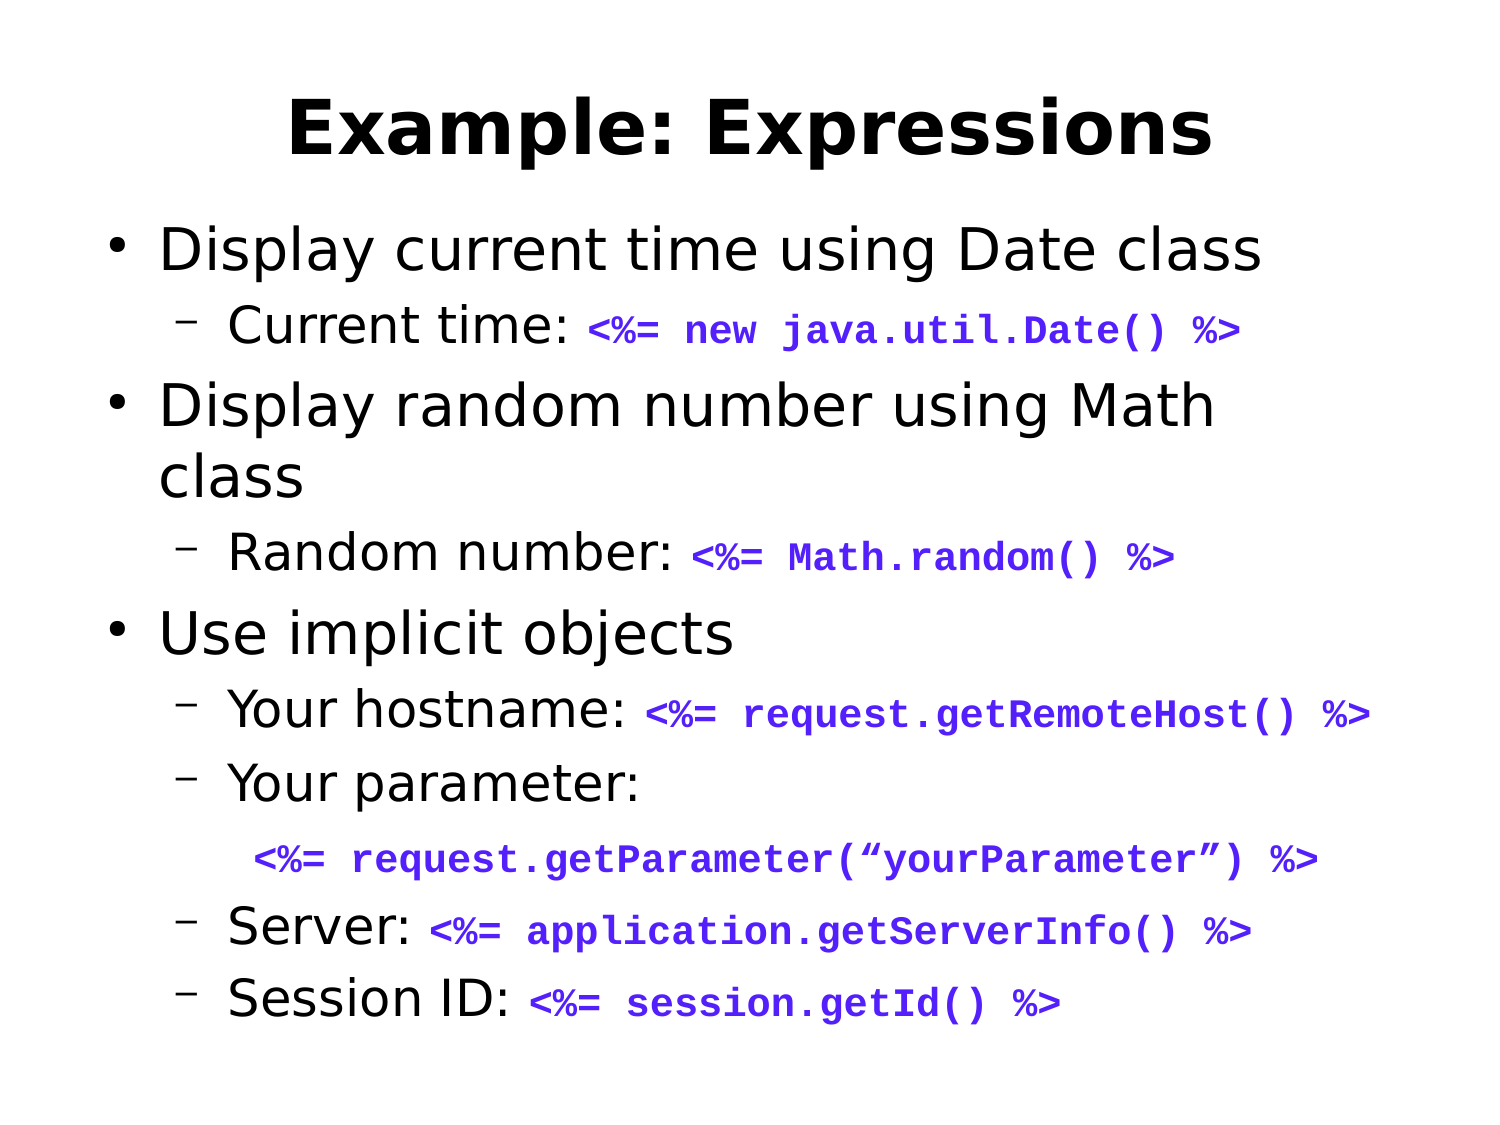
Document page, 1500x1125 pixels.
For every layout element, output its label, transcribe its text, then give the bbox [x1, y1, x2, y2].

list Display current time using Date class Current time: <%= new java.util.Date() %> Display random number using Math class Random number: <%= Math.random() %> Use implicit objects Your hostname: <%= request.getRemoteHost() %> Your parameter: <%= request.getParameter(“yourParameter”) %> Server: <%= application.getServerInfo() %> Session ID: <%= session.getId() %> [75, 204, 1395, 1075]
title Example: Expressions [75, 44, 1425, 177]
